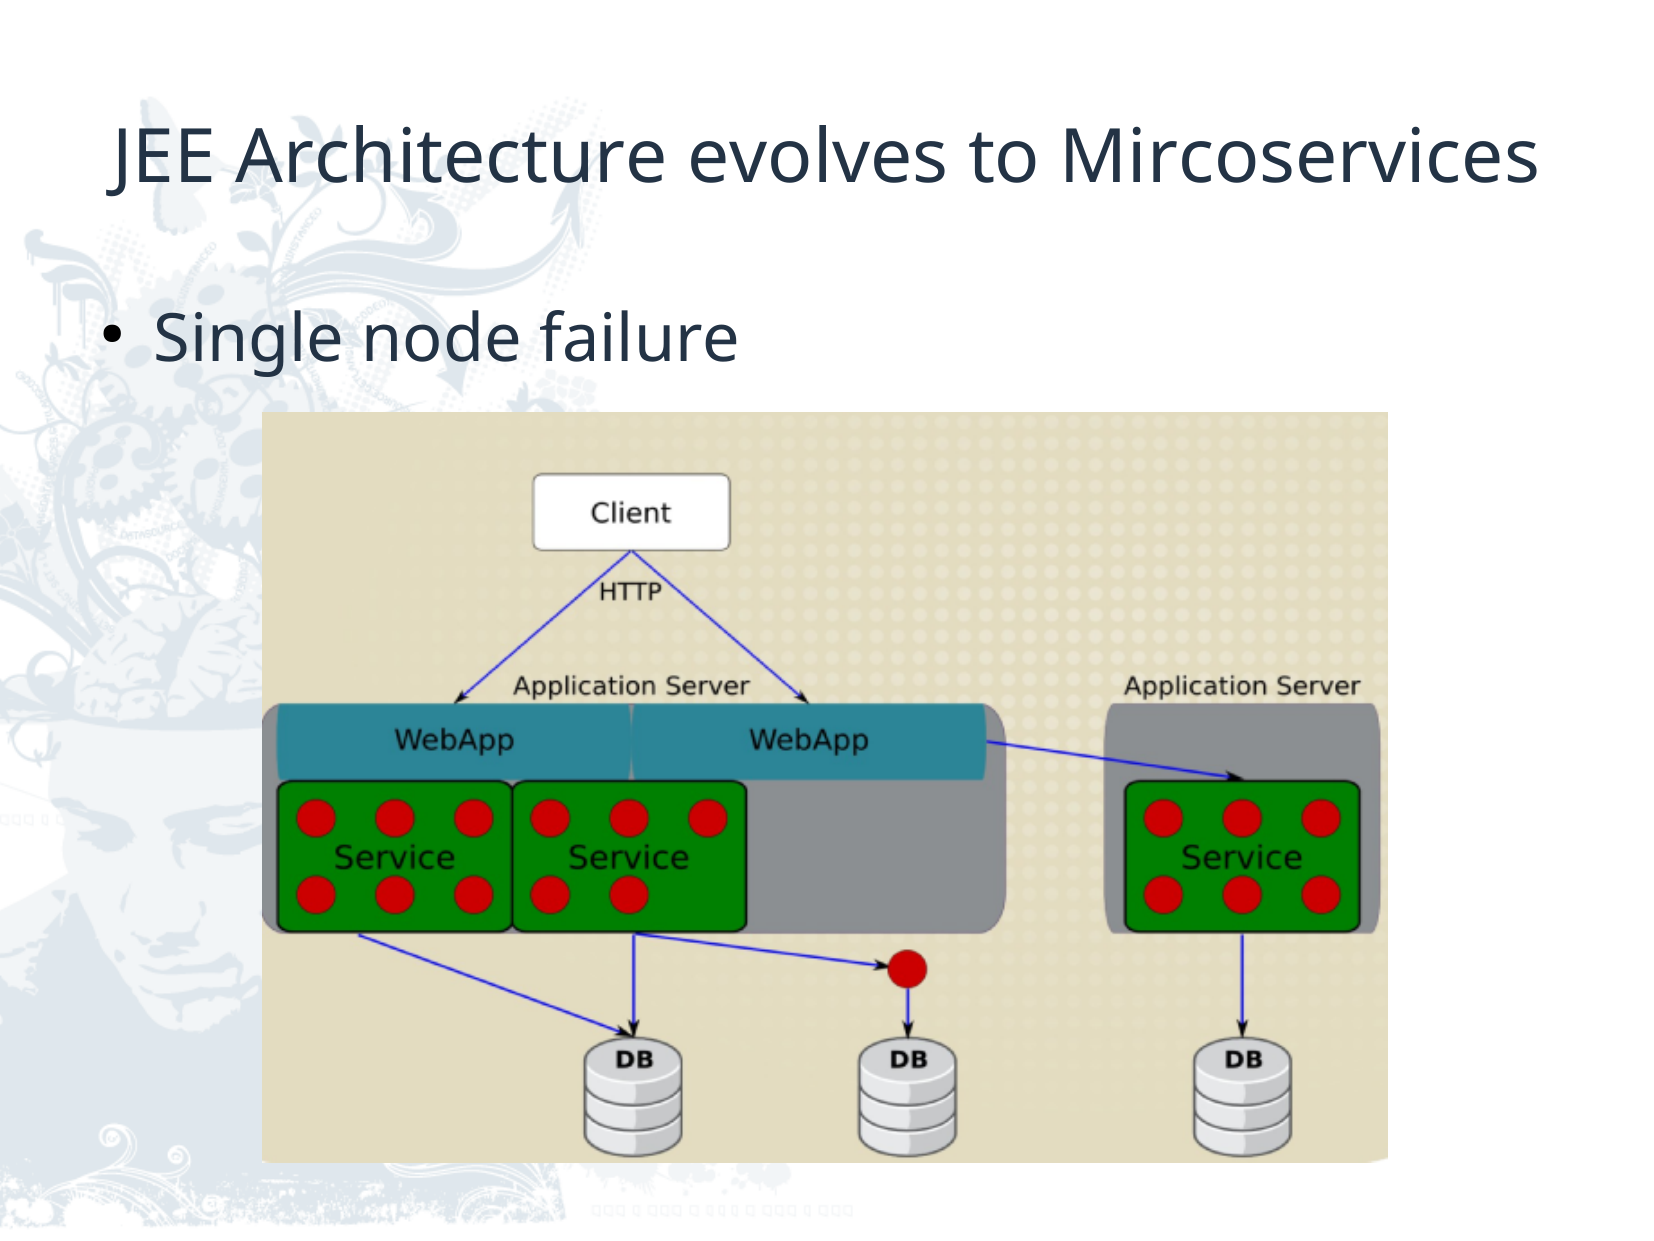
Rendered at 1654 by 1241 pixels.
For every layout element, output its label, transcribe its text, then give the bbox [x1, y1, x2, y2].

picture [0, 0, 1654, 1241]
list Single node failure [82, 290, 1571, 1109]
title JEE Architecture evolves to Mircoservices [82, 49, 1571, 257]
